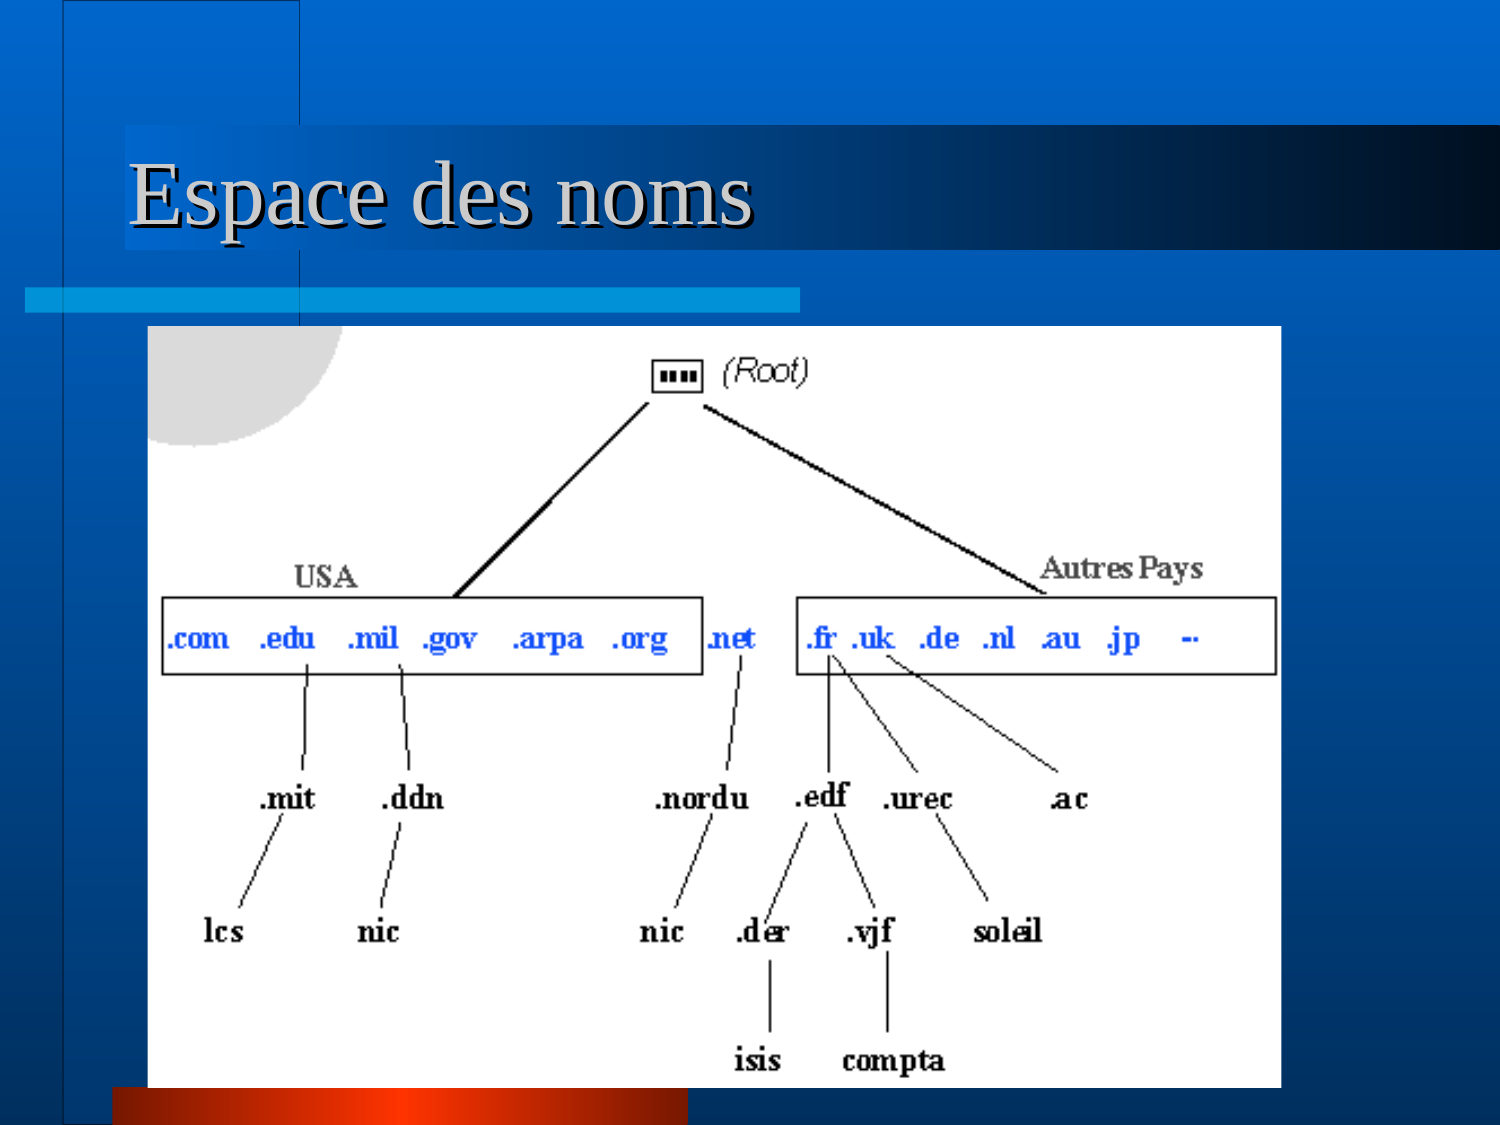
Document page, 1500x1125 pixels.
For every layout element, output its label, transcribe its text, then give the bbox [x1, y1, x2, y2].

title Espace des noms [112, 99, 1388, 288]
picture [147, 326, 1282, 1088]
